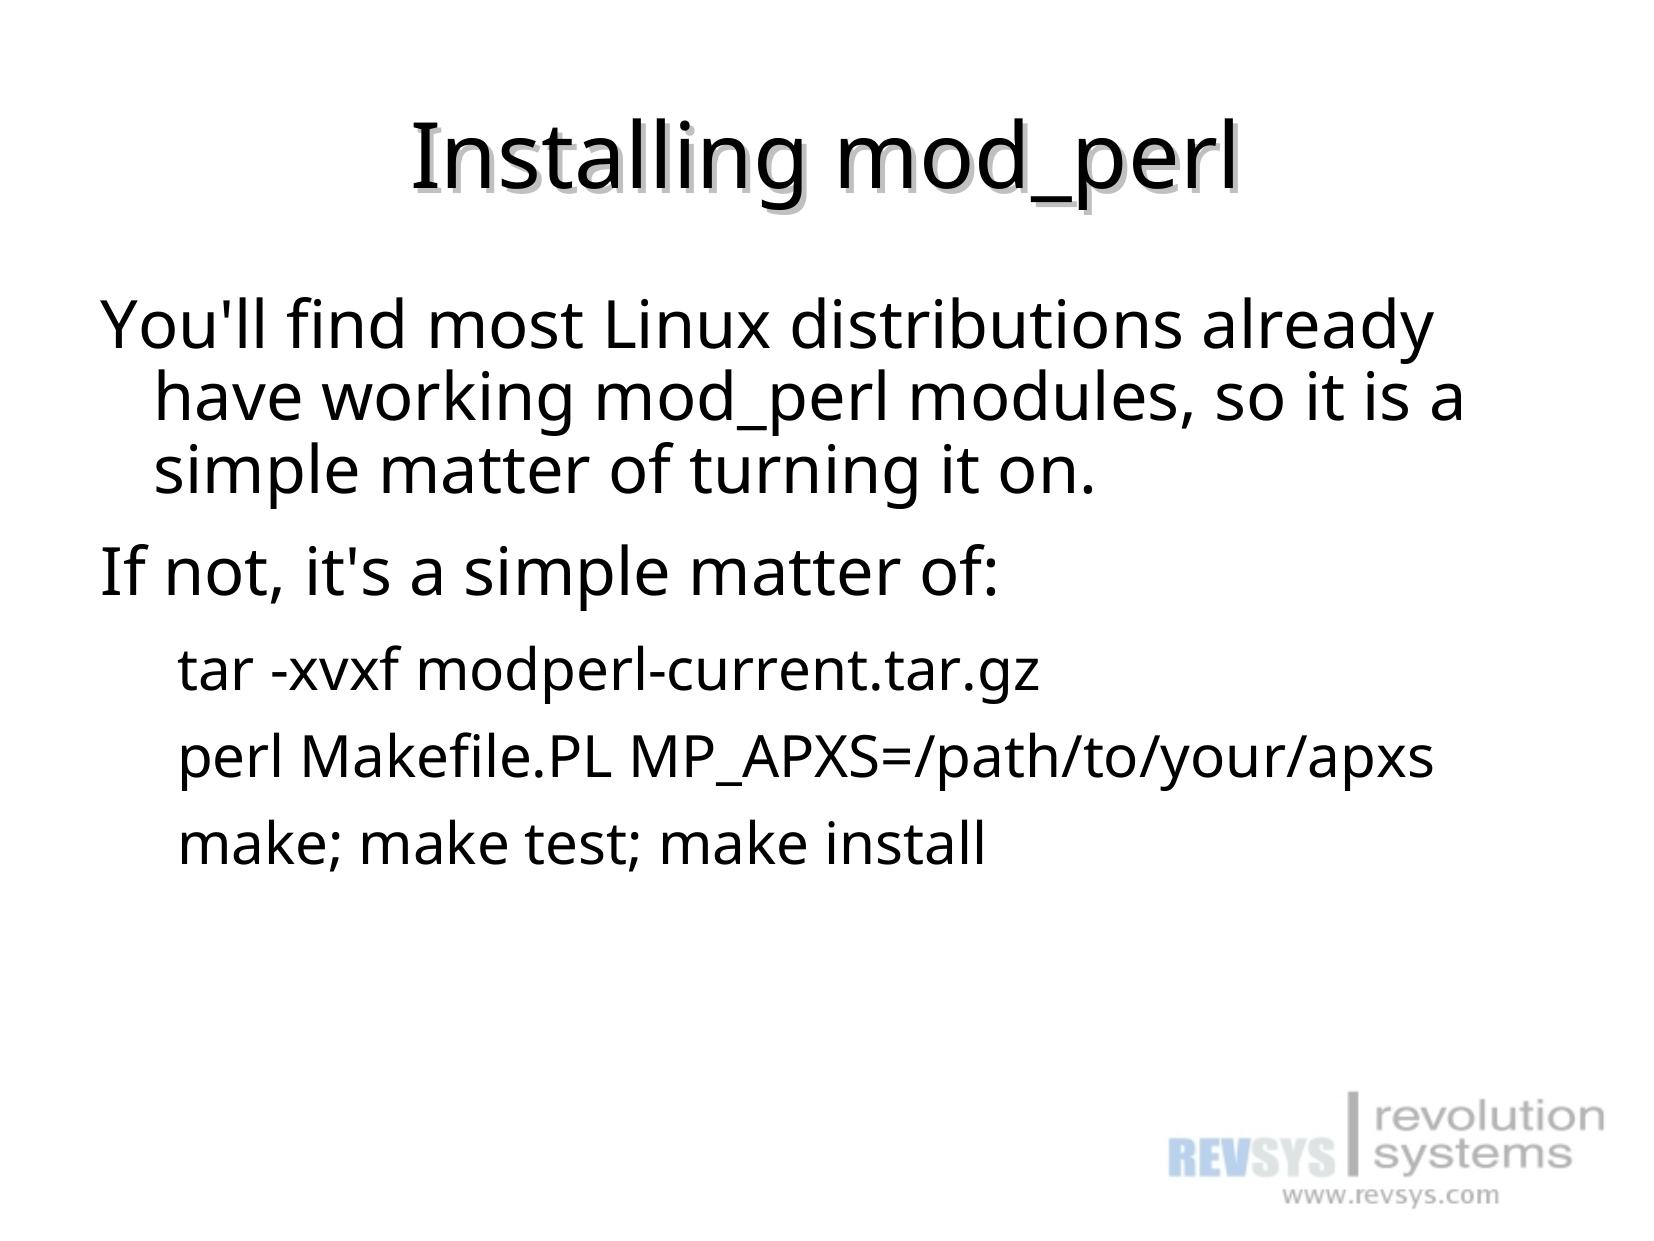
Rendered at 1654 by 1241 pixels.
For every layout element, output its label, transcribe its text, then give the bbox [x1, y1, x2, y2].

picture [1162, 1087, 1613, 1211]
list You'll find most Linux distributions already have working mod_perl modules, so it is a simple matter of turning it on. If not, it's a simple matter of: tar -xvxf modperl-current.tar.gz perl Makefile.PL MP_APXS=/path/to/your/apxs make; make test; make install [82, 290, 1571, 1109]
title Installing mod_perl [82, 49, 1571, 257]
